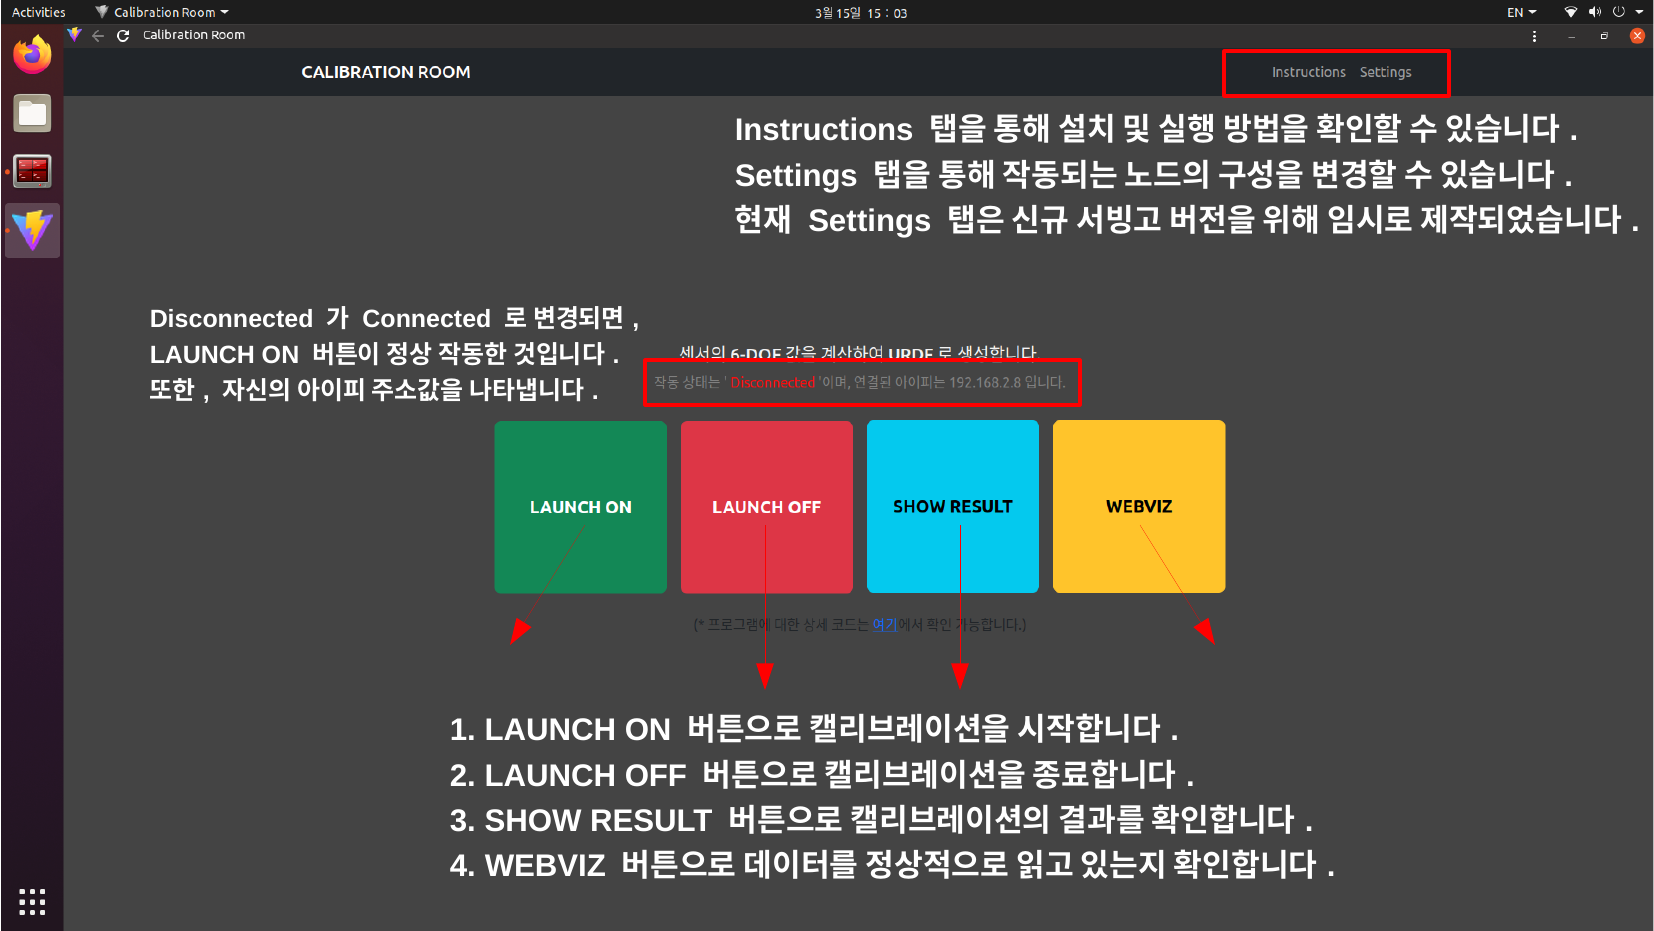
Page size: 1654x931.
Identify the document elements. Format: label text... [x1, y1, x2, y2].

text_box Disconnected 가 Connected 로 변경되면, LAUNCH ON 버튼이 정상 작동한 것입니다. 또한, 자신의 아이피 주소값을 나타냅니다. [135, 300, 676, 406]
text_box Instructions 탭을 통해 설치 및 실행 방법을 확인할 수 있습니다. Settings 탭을 통해 작동되는 노드의 구성을 변경할 수 있습니다. 현재 Settings 탭은 신규 서빙고 버전을 위해 임시로 제작되었습니다. [720, 90, 1636, 256]
text_box 1. LAUNCH ON 버튼으로 캘리브레이션을 시작합니다. 2. LAUNCH OFF 버튼으로 캘리브레이션을 종료합니다. 3. SHOW RESULT 버튼으로 캘리브레이션의 결과를 확인합니다. 4. WEBVIZ 버튼으로 데이터를 정상적으로 읽고 있는지 확인합니다. [435, 720, 1291, 871]
picture [1, 0, 1654, 931]
